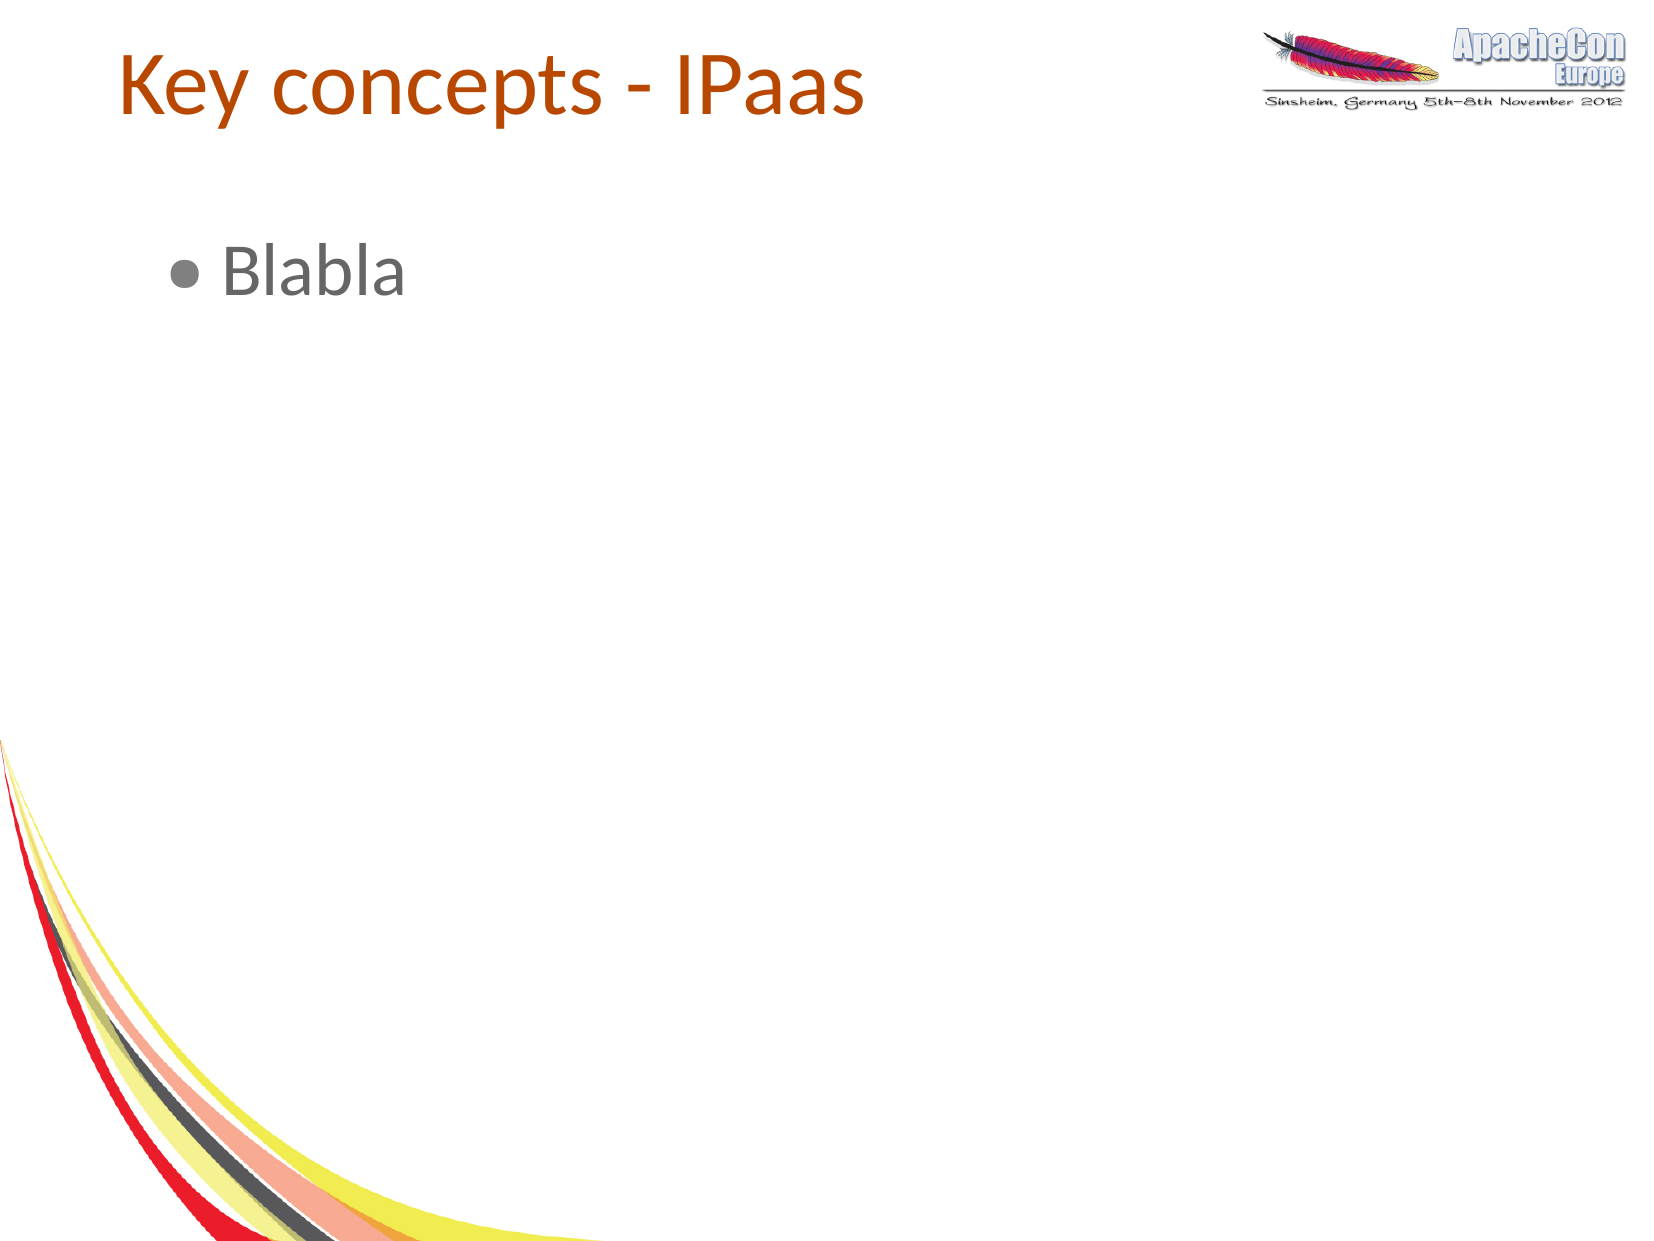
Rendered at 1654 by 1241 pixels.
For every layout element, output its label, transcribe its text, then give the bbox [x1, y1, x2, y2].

title Key concepts - IPaas [59, 35, 1418, 148]
picture [0, 0, 1654, 1241]
list Blabla [147, 239, 1576, 1126]
